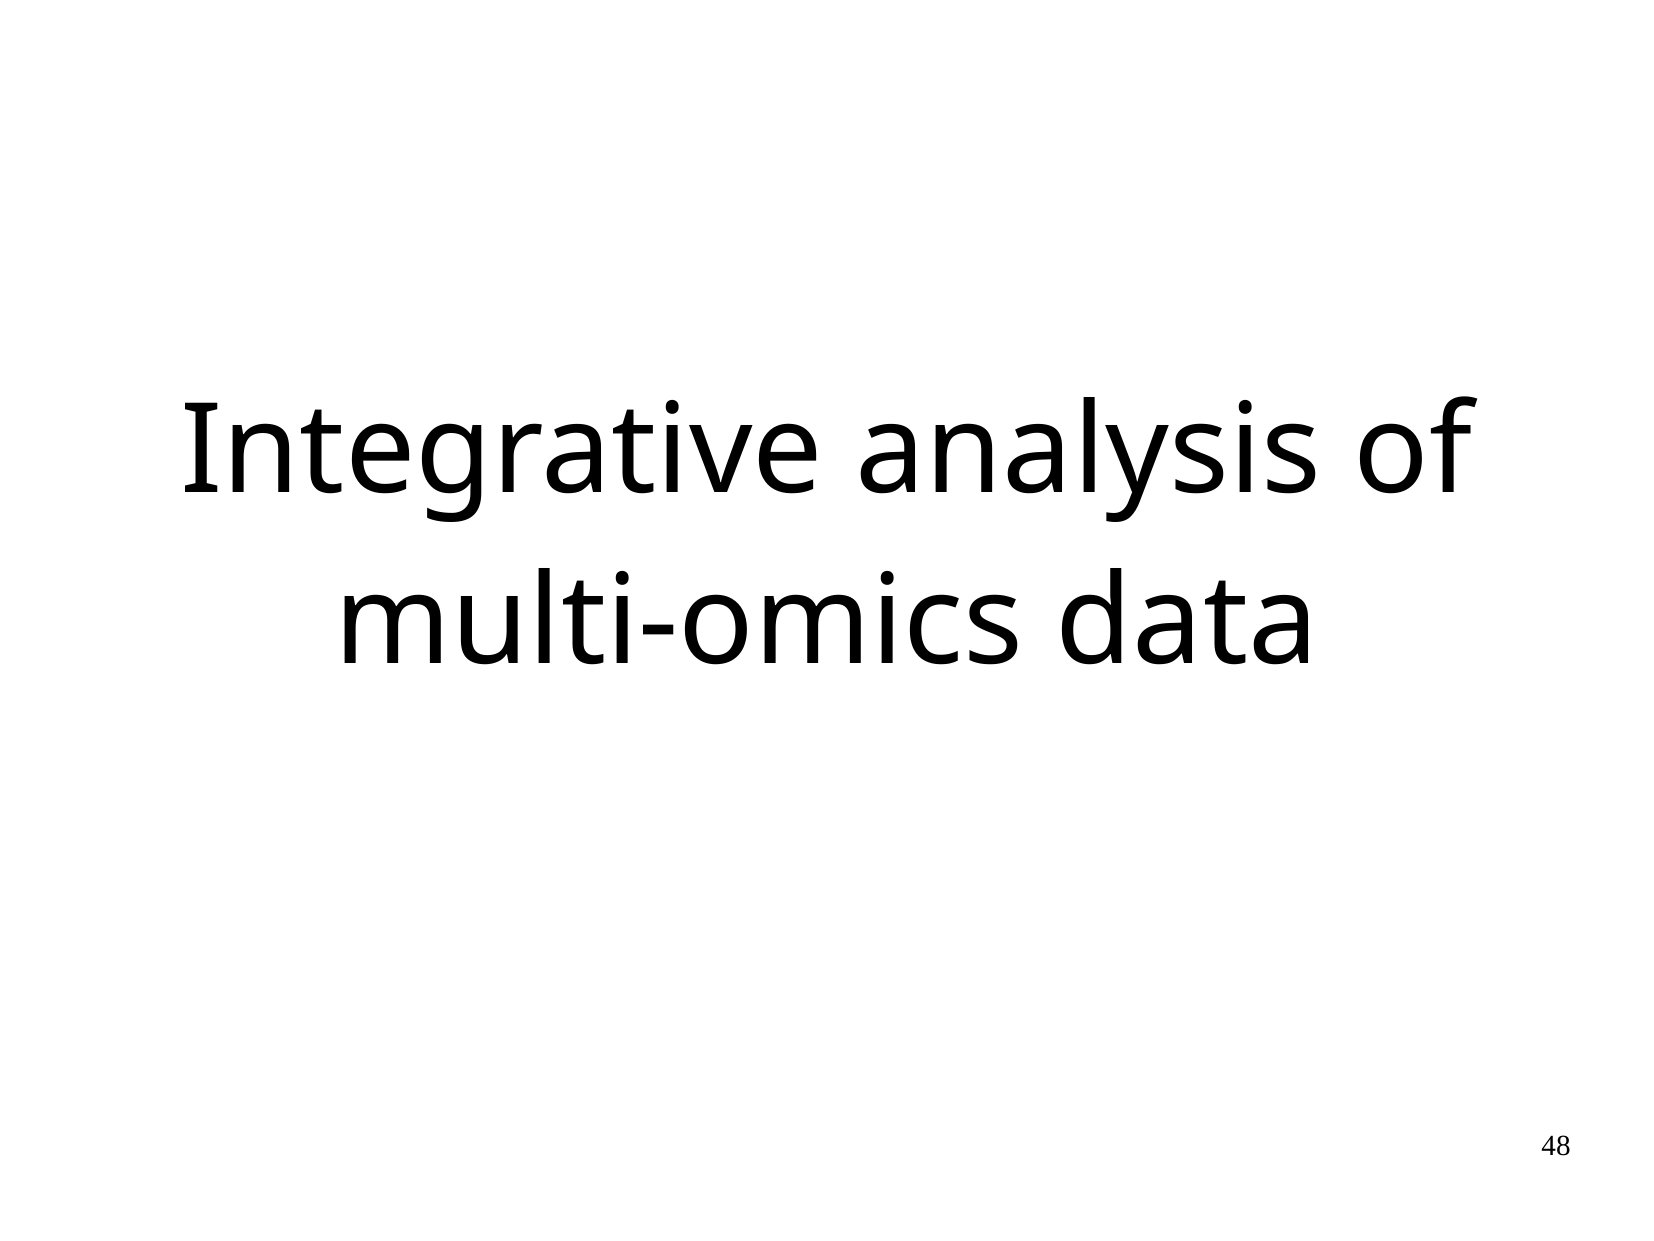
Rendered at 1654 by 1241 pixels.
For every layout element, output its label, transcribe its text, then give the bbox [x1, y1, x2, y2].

subtitle Integrative analysis of multi-omics data [82, 49, 1571, 1010]
